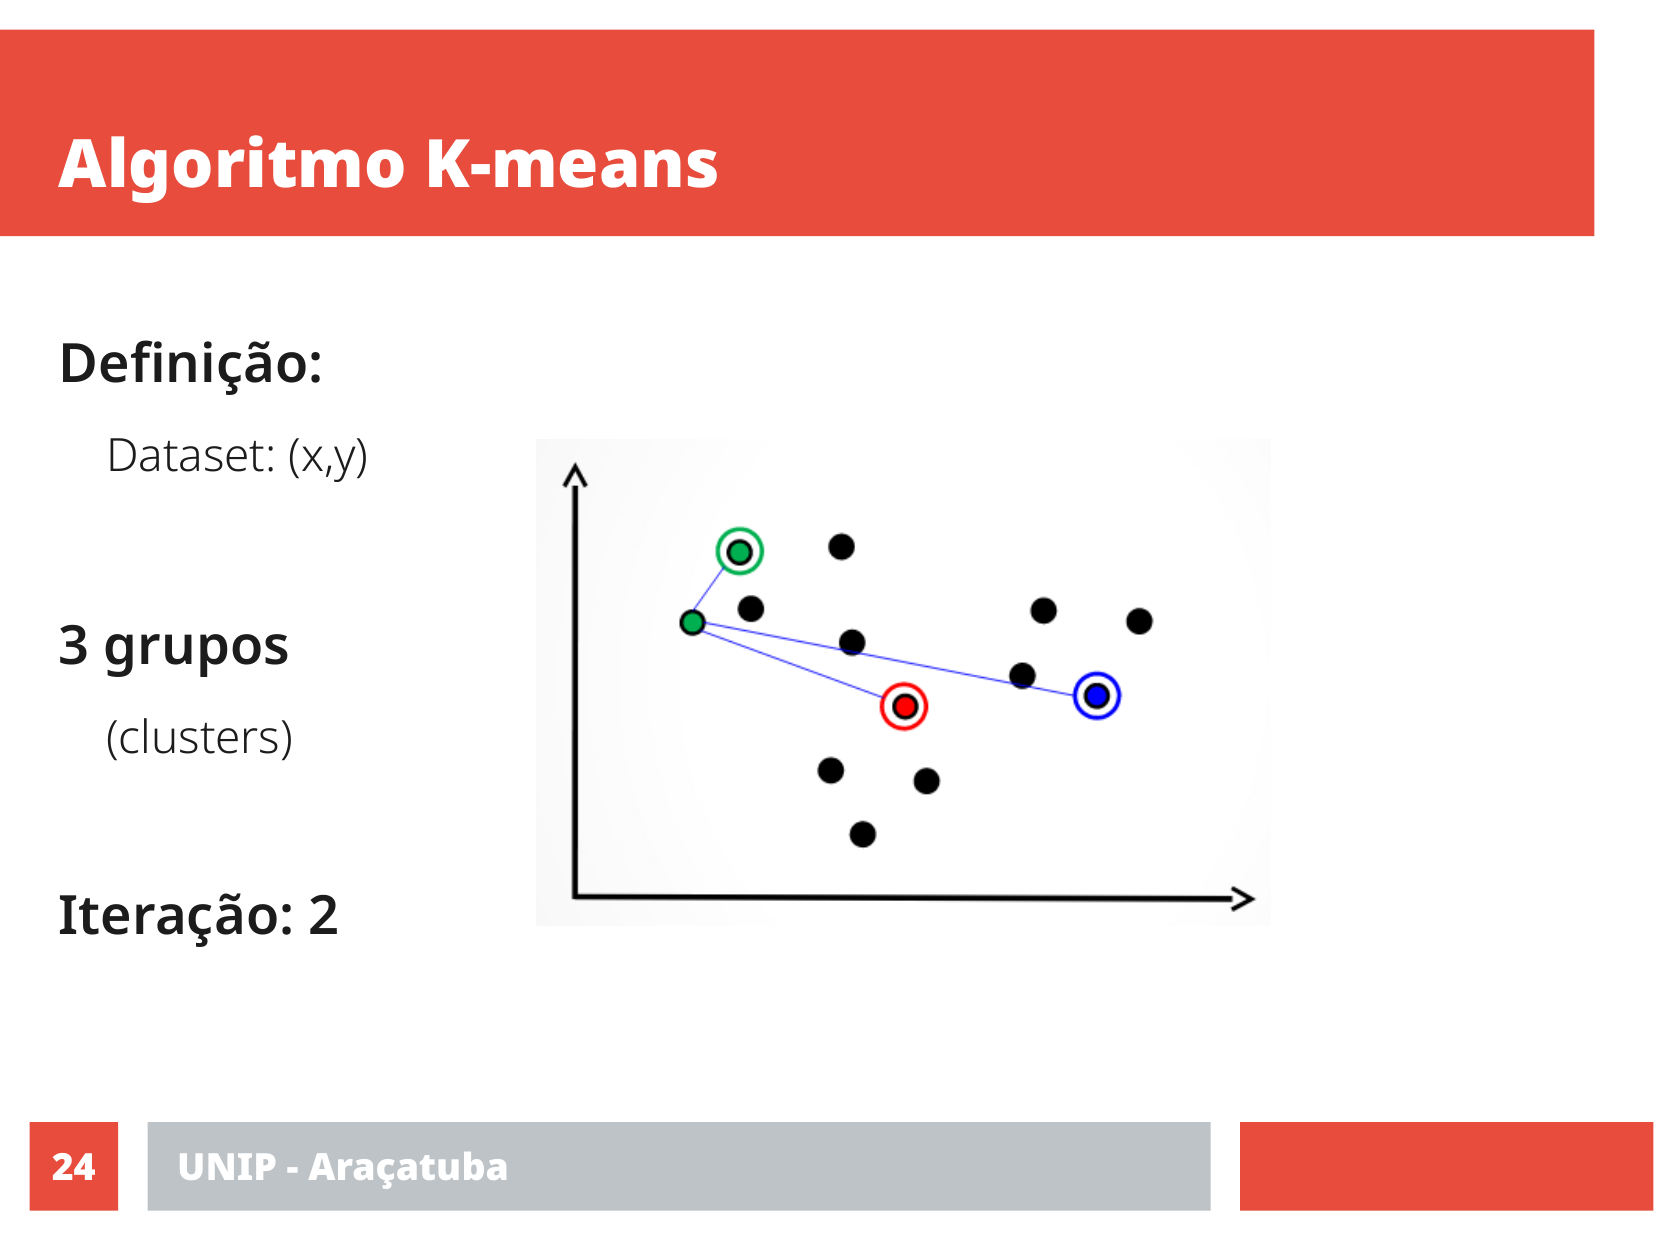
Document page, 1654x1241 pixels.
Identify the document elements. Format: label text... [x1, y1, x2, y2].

title Algoritmo K-means [59, 59, 1595, 207]
list Definição: Dataset: (x,y) 3 grupos (clusters) Iteração: 2 [59, 324, 1565, 1093]
